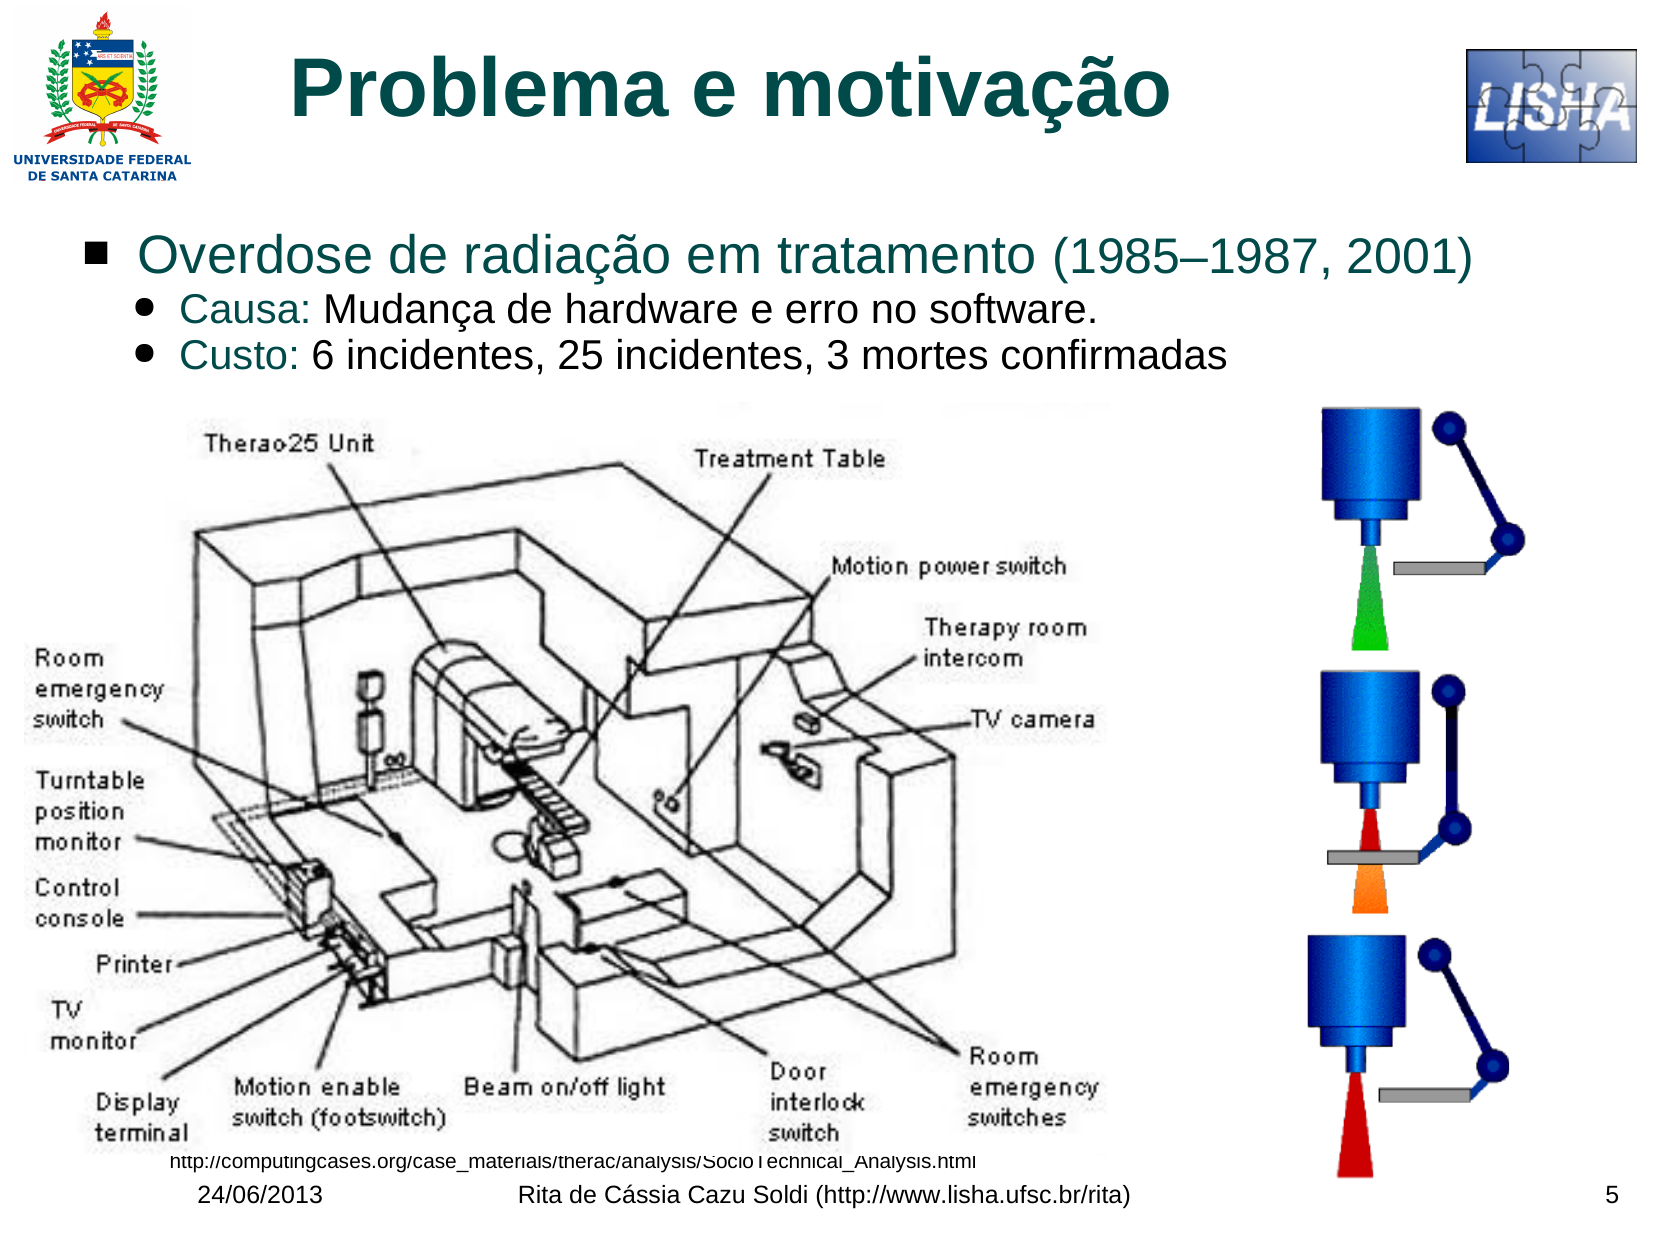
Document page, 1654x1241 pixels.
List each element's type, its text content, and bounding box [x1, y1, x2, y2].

picture [1466, 49, 1637, 163]
list Overdose de radiação em tratamento (1985–1987, 2001) Causa: Mudança de hardware e erro no software. Custo: 6 incidentes, 25 incidentes, 3 mortes confirmadas [37, 225, 1506, 1149]
picture [24, 402, 1110, 1156]
text_box http://computingcases.org/case_materials/therac/analysis/SocioTechnical_Analysis.html [0, 1149, 1359, 1217]
picture [1295, 669, 1477, 918]
title Problema e motivação [37, 37, 1426, 151]
picture [1307, 932, 1510, 1181]
picture [13, 6, 191, 181]
picture [1304, 406, 1557, 655]
